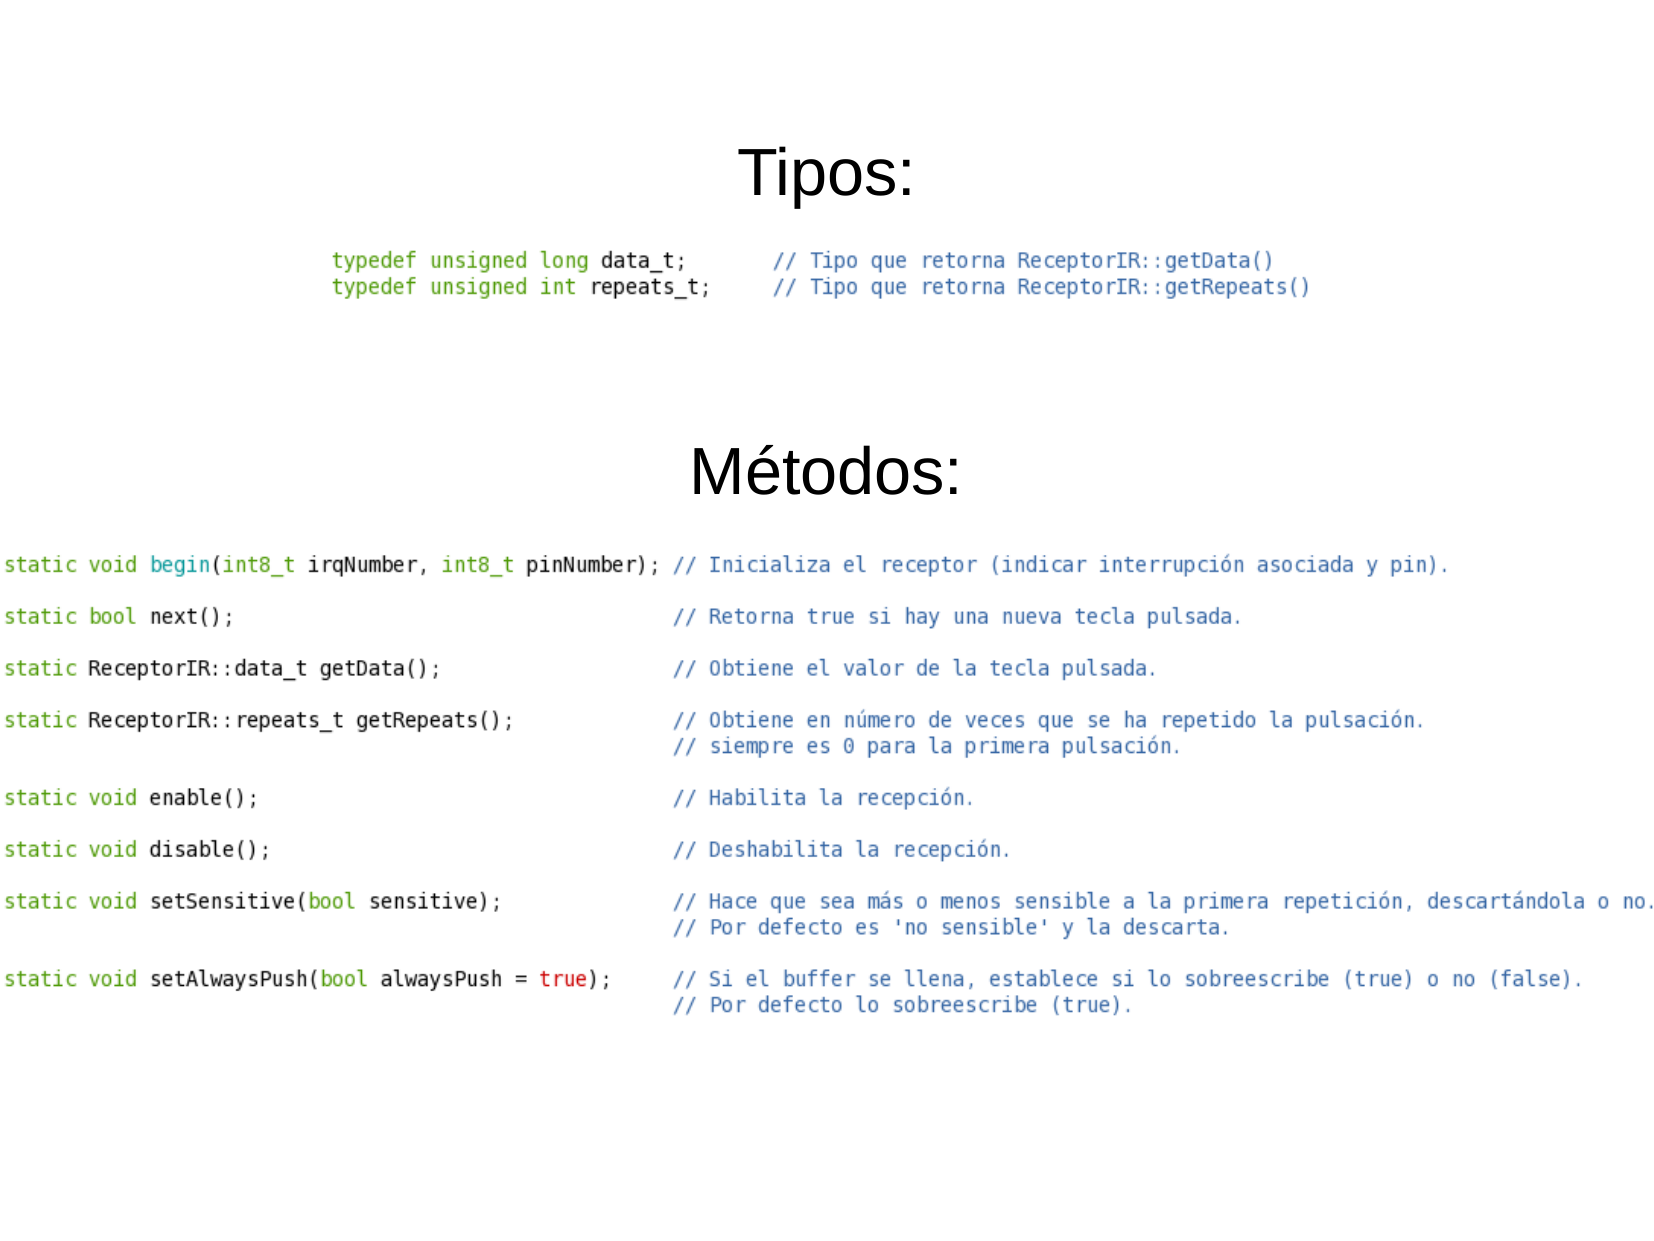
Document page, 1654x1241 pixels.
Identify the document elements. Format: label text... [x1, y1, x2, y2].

picture [330, 228, 1329, 319]
picture [2, 522, 1654, 1052]
subtitle Tipos: Métodos: [82, 11, 1571, 522]
